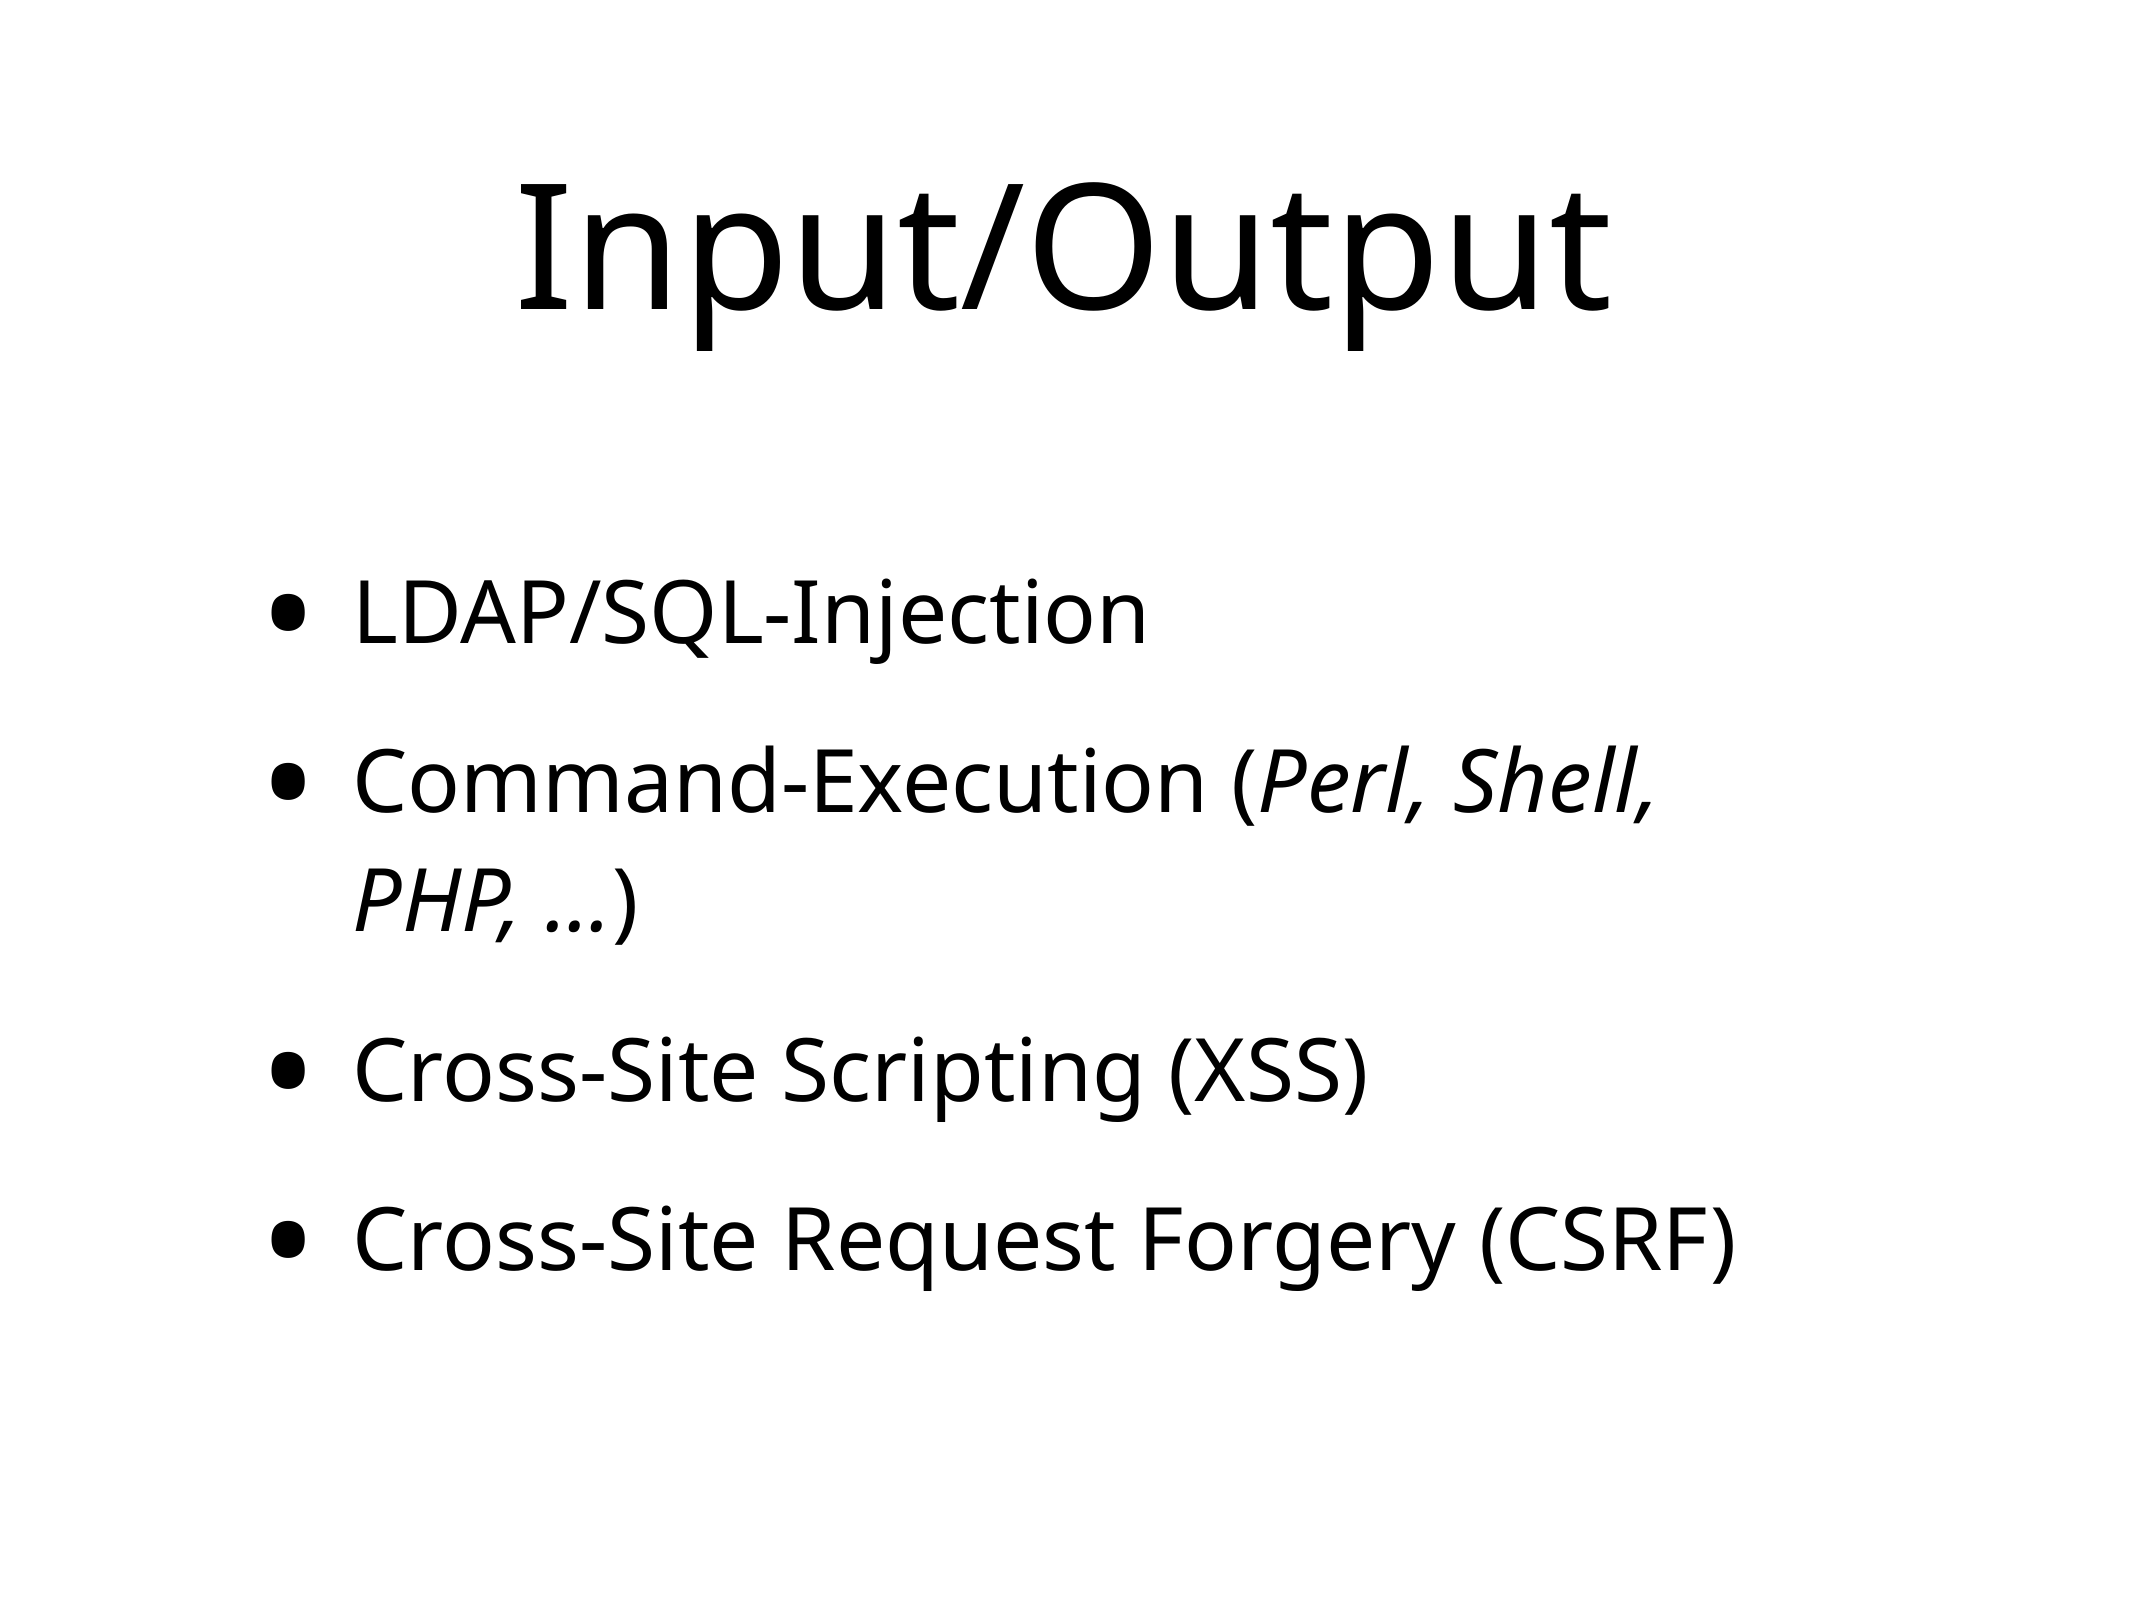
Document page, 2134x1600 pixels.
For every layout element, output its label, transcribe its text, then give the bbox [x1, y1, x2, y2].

title Input/Output [208, 41, 1925, 442]
list LDAP/SQL-Injection Command-Execution (Perl, Shell, PHP, ...) Cross-Site Scripting (XSS) Cross-Site Request Forgery (CSRF) [208, 454, 1925, 1392]
